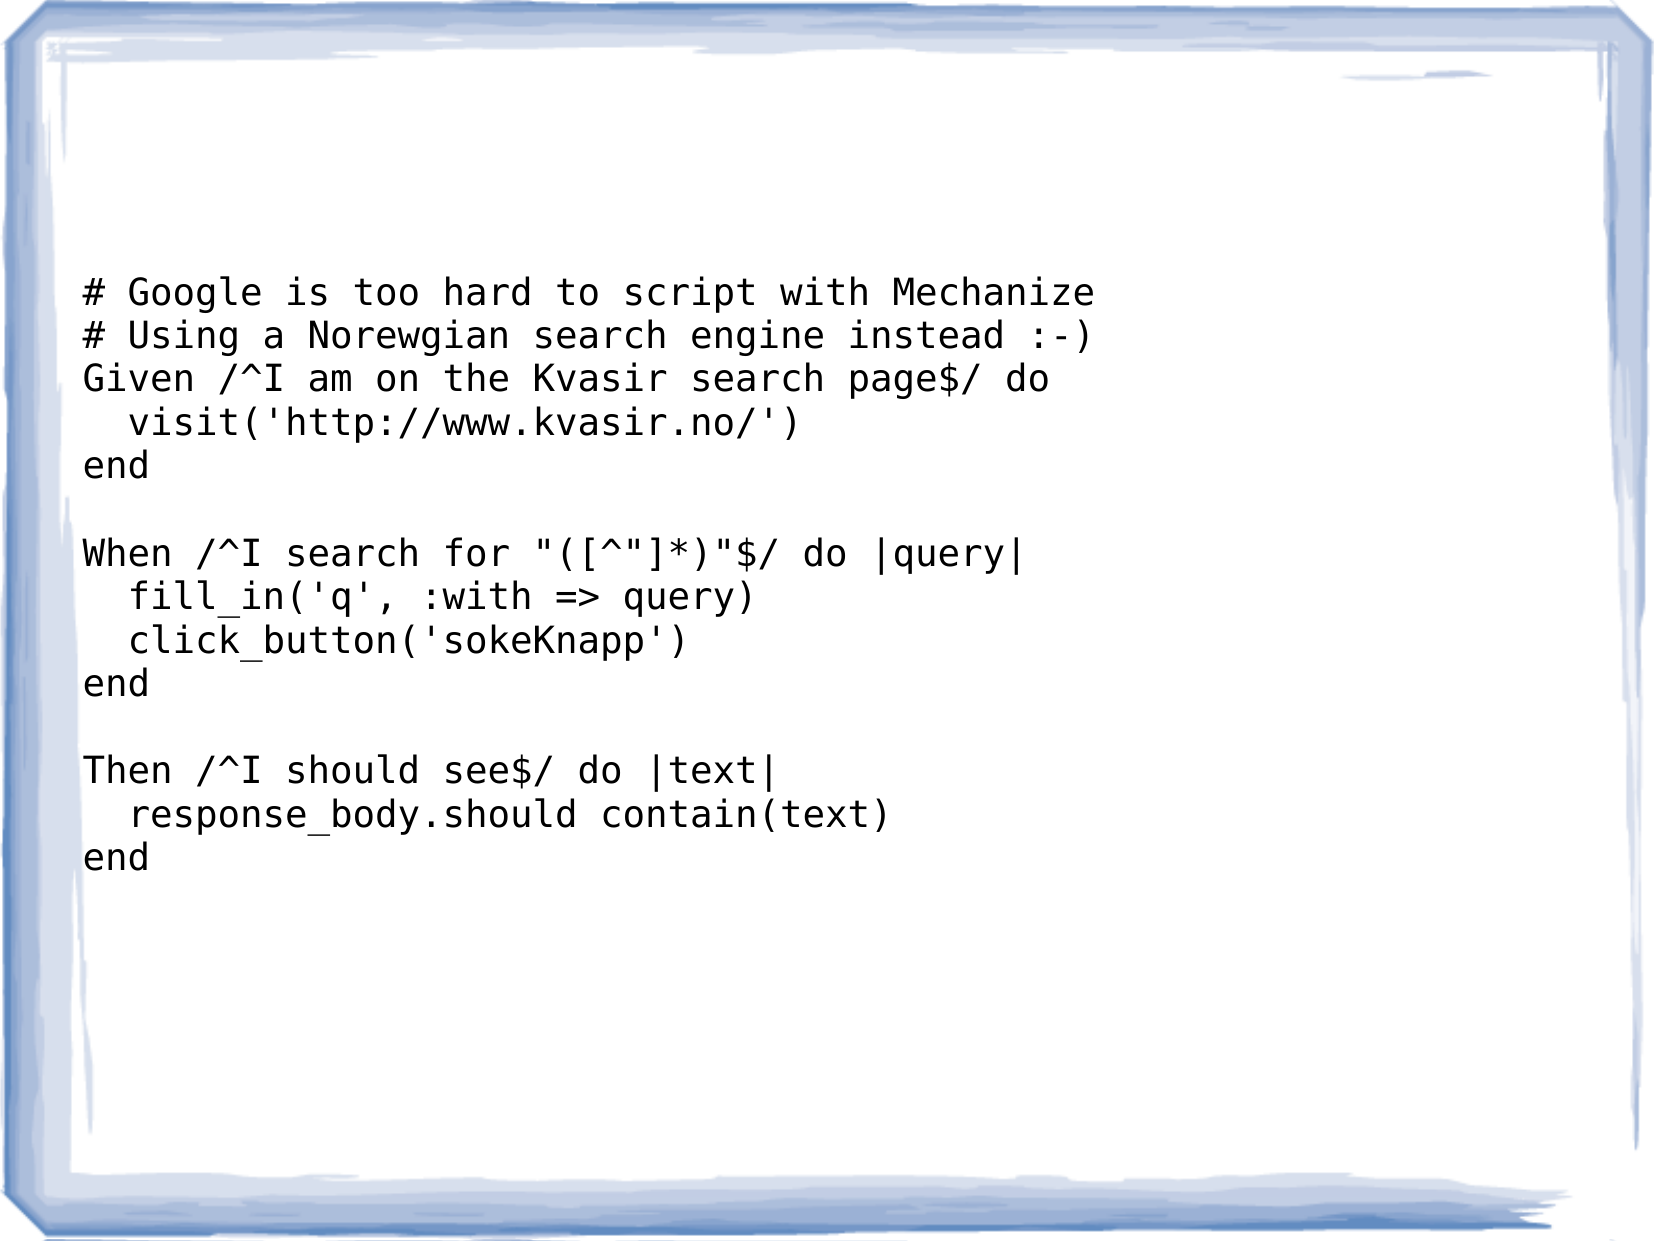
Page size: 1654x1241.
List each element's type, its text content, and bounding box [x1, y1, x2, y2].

subtitle # Google is too hard to script with Mechanize # Using a Norewgian search engine instead :-) Given /^I am on the Kvasir search page$/ do visit('http://www.kvasir.no/') end When /^I search for "([^"]*)"$/ do |query| fill_in('q', :with => query) click_button('sokeKnapp') end Then /^I should see$/ do |text| response_body.should contain(text) end [82, 57, 1571, 1137]
picture [0, 0, 1654, 1241]
